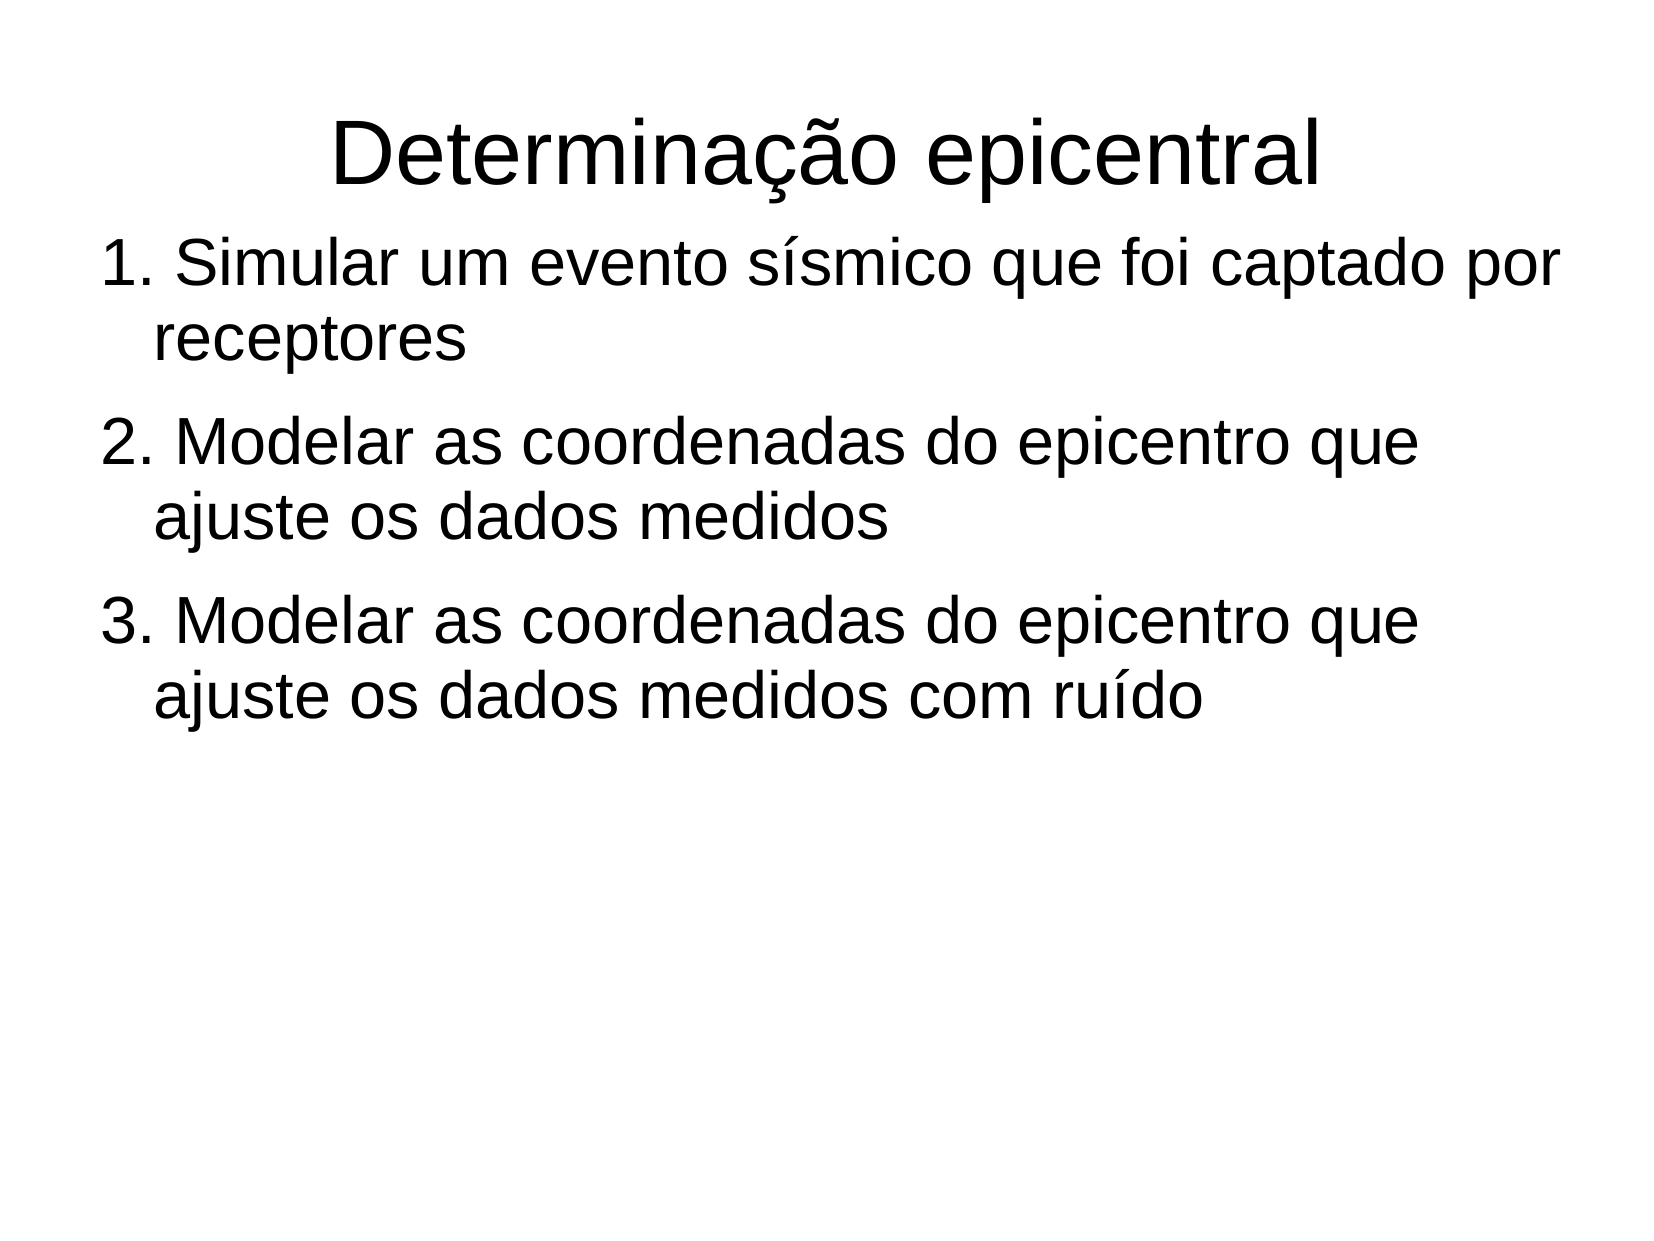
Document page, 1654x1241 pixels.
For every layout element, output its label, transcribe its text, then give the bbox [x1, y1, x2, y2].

list Simular um evento sísmico que foi captado por receptores Modelar as coordenadas do epicentro que ajuste os dados medidos Modelar as coordenadas do epicentro que ajuste os dados medidos com ruído [82, 225, 1571, 1171]
title Determinação epicentral [82, 49, 1571, 225]
